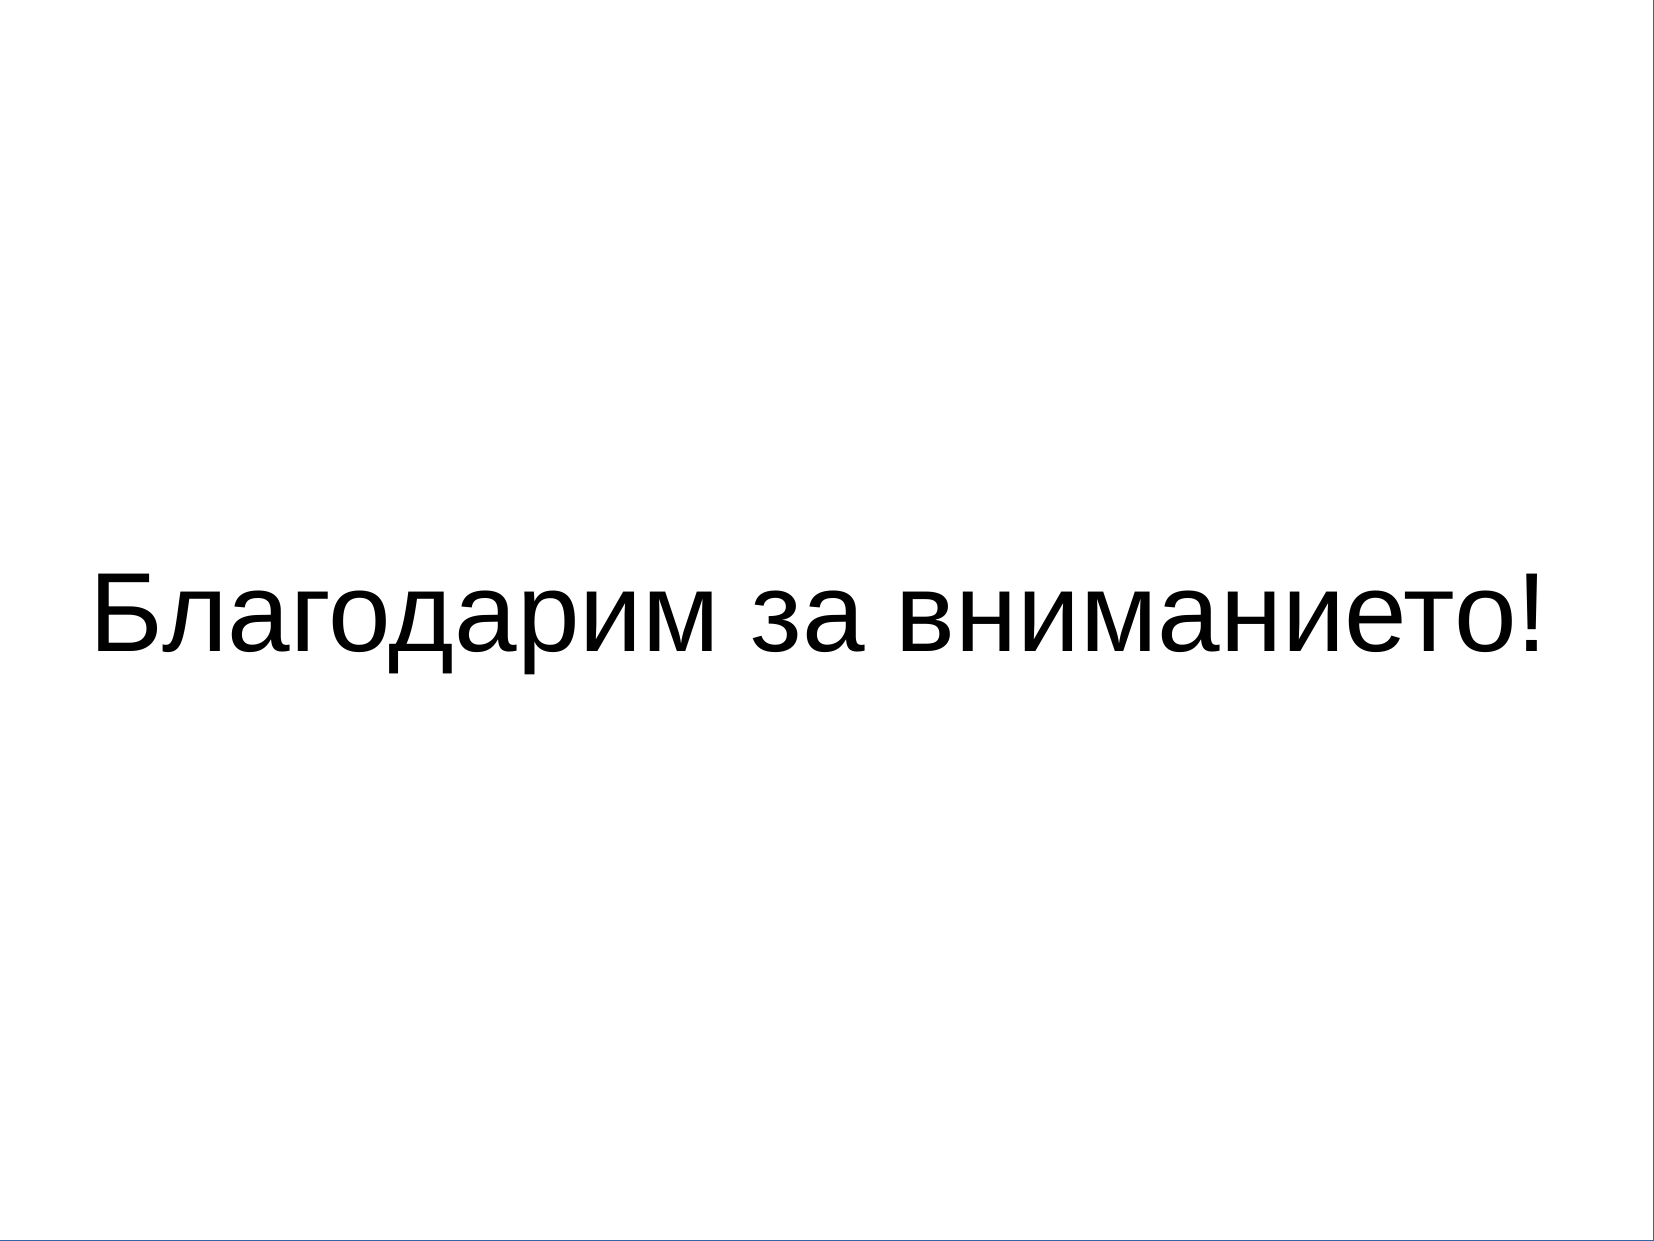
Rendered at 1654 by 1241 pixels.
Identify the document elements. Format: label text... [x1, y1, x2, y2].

text_box Благодарим за вниманието! [0, 0, 1654, 1241]
